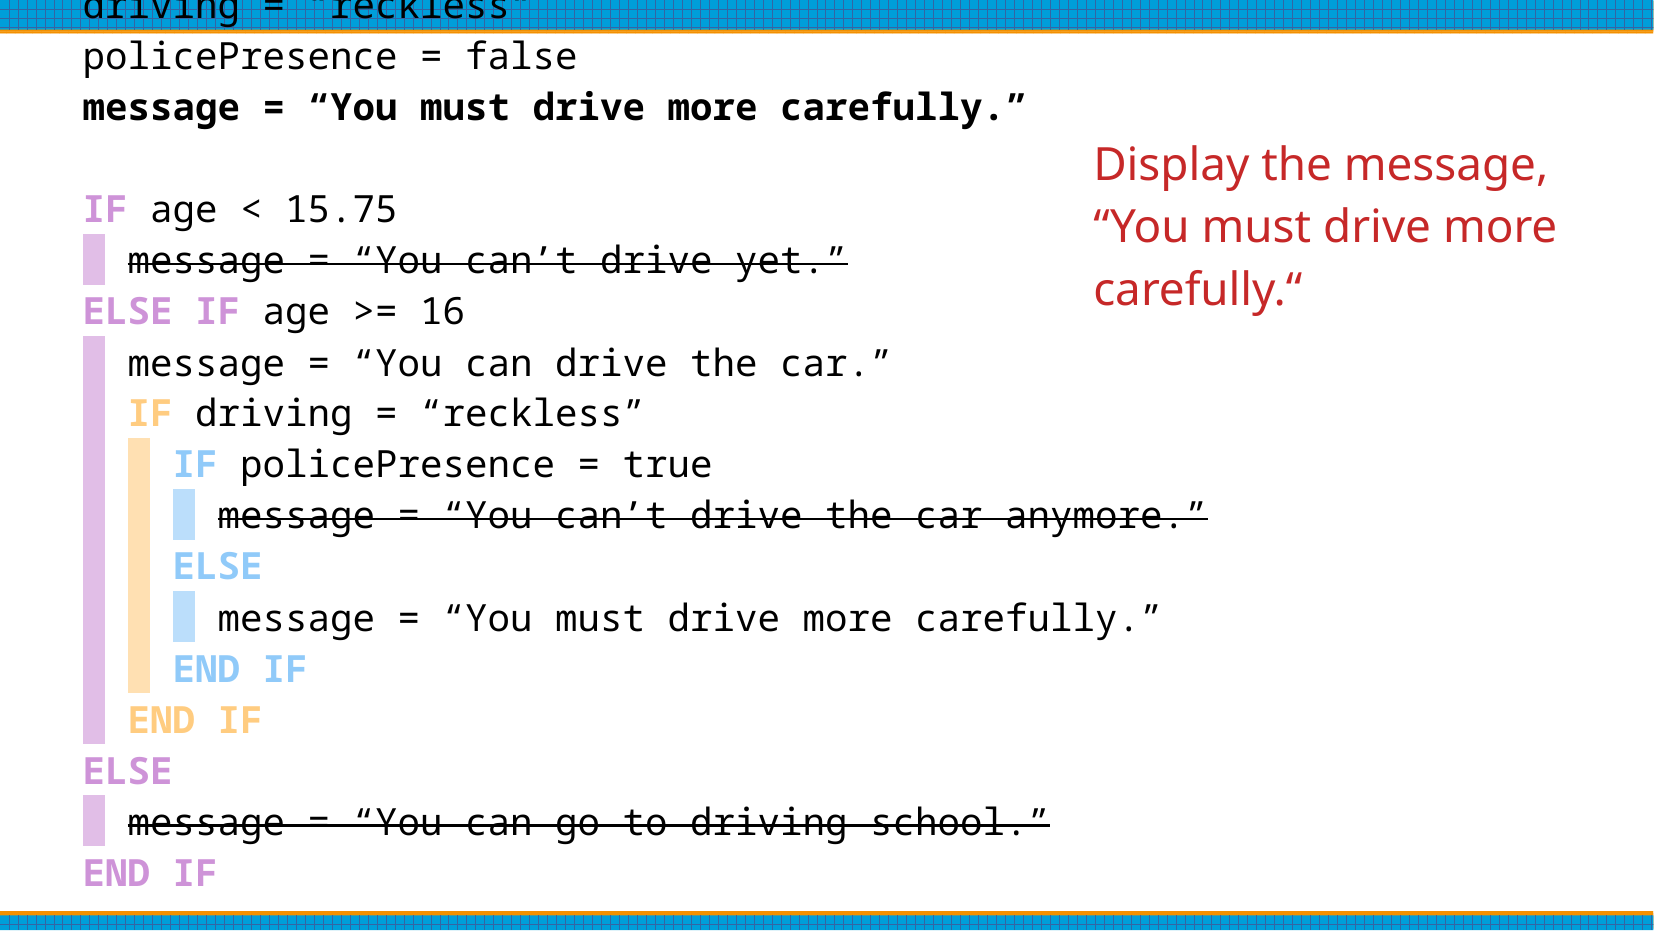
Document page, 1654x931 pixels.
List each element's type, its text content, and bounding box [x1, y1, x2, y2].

text_box Display the message, “You must drive more carefully.“ [1087, 75, 1613, 376]
subtitle age = 16 driving = “reckless“ policePresence = false message = “You must drive more carefully.” IF age < 15.75 message = “You can’t drive yet.” ELSE IF age >= 16 message = “You can drive the car.” IF driving = “reckless” IF policePresence = true message = “You can’t drive the car anymore.” ELSE message = “You must drive more carefully.” END IF END IF ELSE message = “You can go to driving school.” END IF output message [82, 69, 1571, 858]
